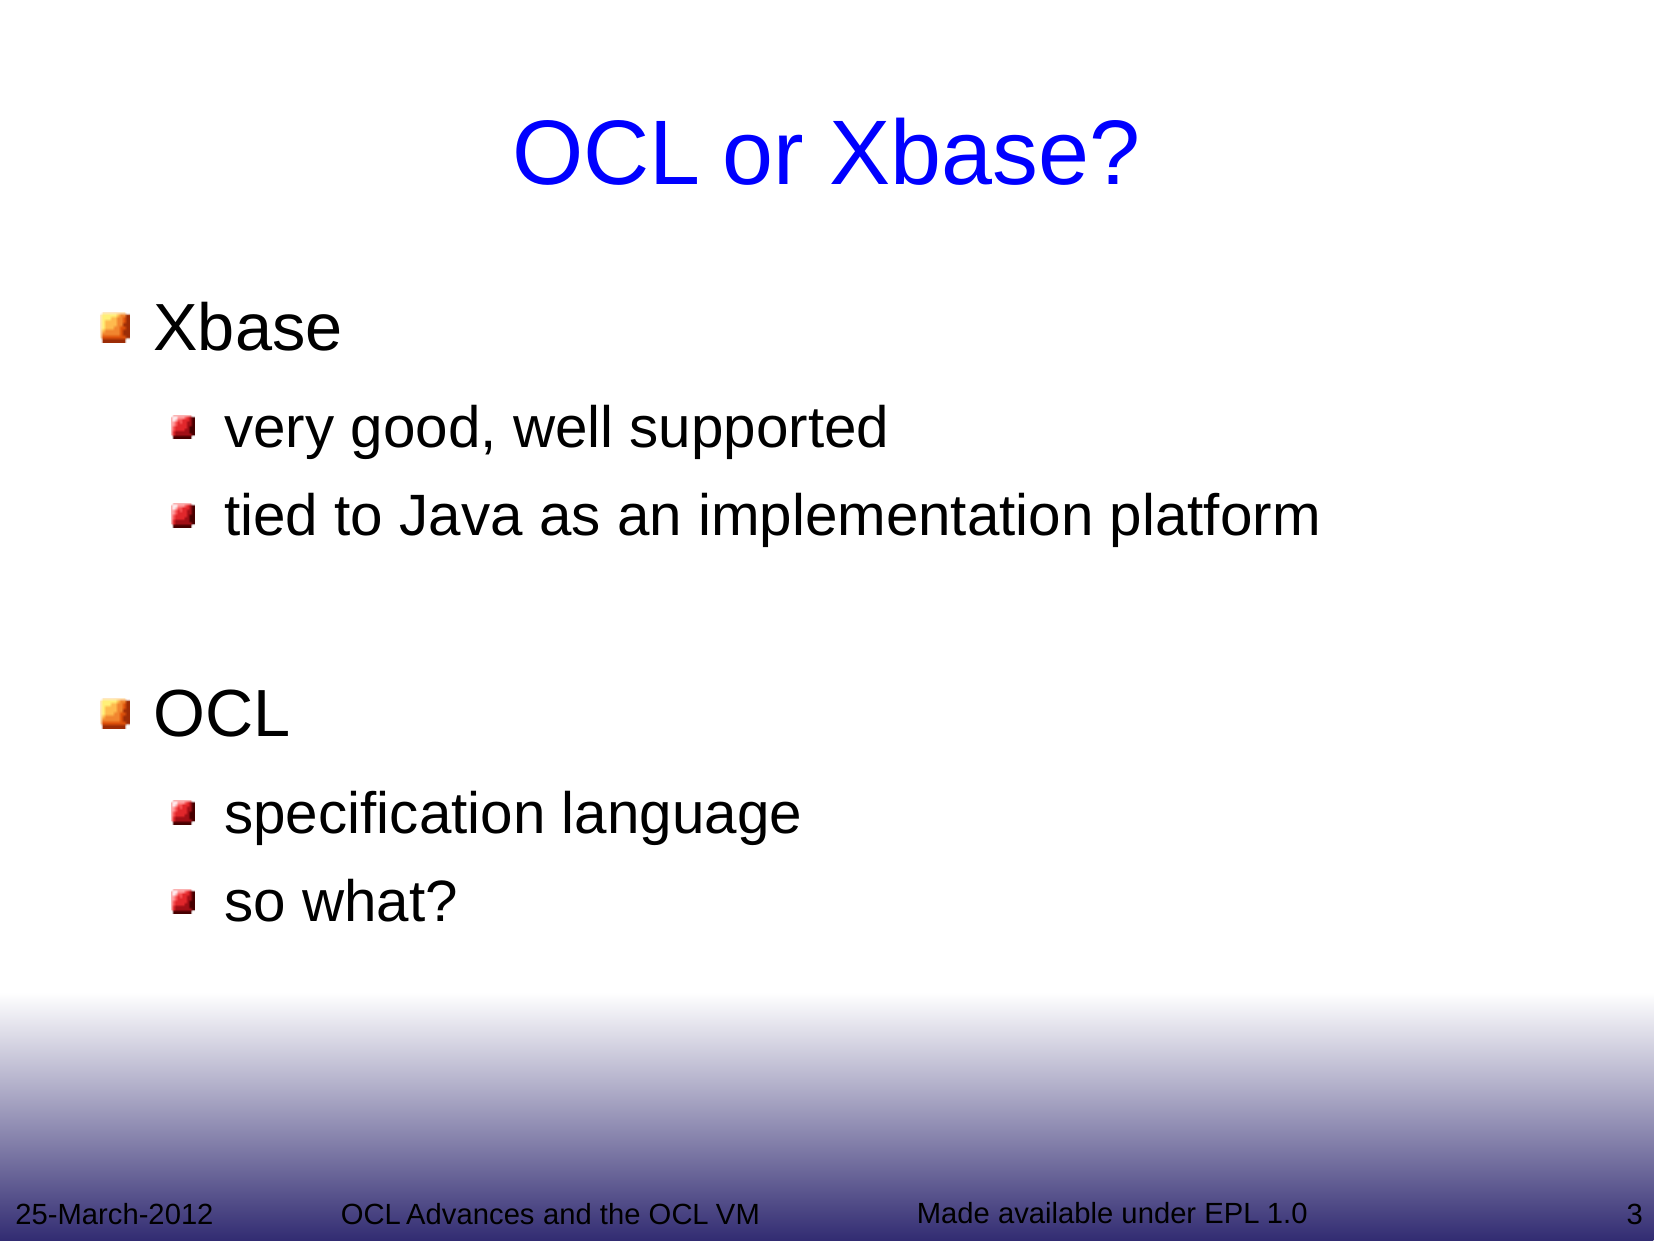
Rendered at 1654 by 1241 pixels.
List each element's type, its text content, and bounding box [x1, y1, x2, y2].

list Xbase very good, well supported tied to Java as an implementation platform OCL specification language so what? [82, 290, 1571, 1109]
title OCL or Xbase? [82, 49, 1571, 257]
